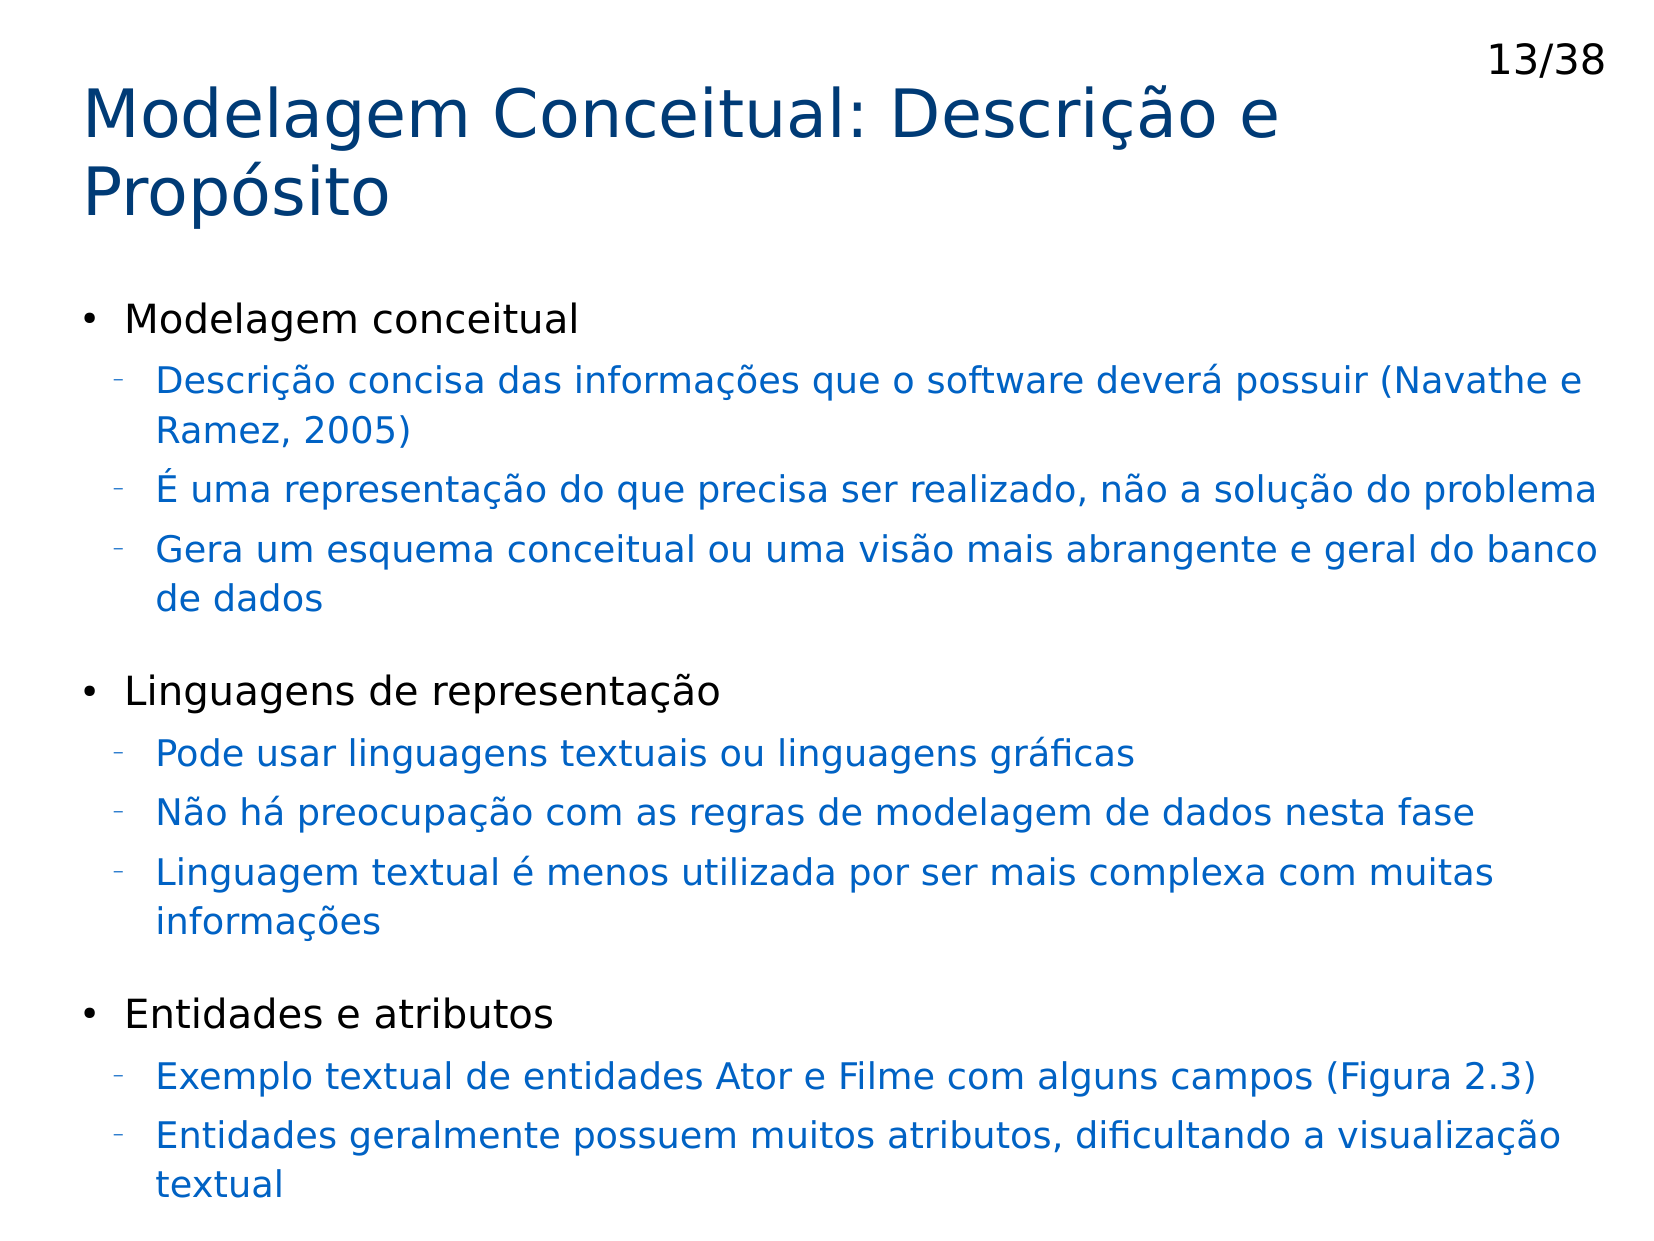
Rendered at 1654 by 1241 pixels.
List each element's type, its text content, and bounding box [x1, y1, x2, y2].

list Modelagem conceitual Descrição concisa das informações que o software deverá possuir (Navathe e Ramez, 2005) É uma representação do que precisa ser realizado, não a solução do problema Gera um esquema conceitual ou uma visão mais abrangente e geral do banco de dados Linguagens de representação Pode usar linguagens textuais ou linguagens gráficas Não há preocupação com as regras de modelagem de dados nesta fase Linguagem textual é menos utilizada por ser mais complexa com muitas informações Entidades e atributos Exemplo textual de entidades Ator e Filme com alguns campos (Figura 2.3) Entidades geralmente possuem muitos atributos, dificultando a visualização textual [82, 289, 1637, 1225]
title Modelagem Conceitual: Descrição e Propósito [82, 75, 1571, 231]
